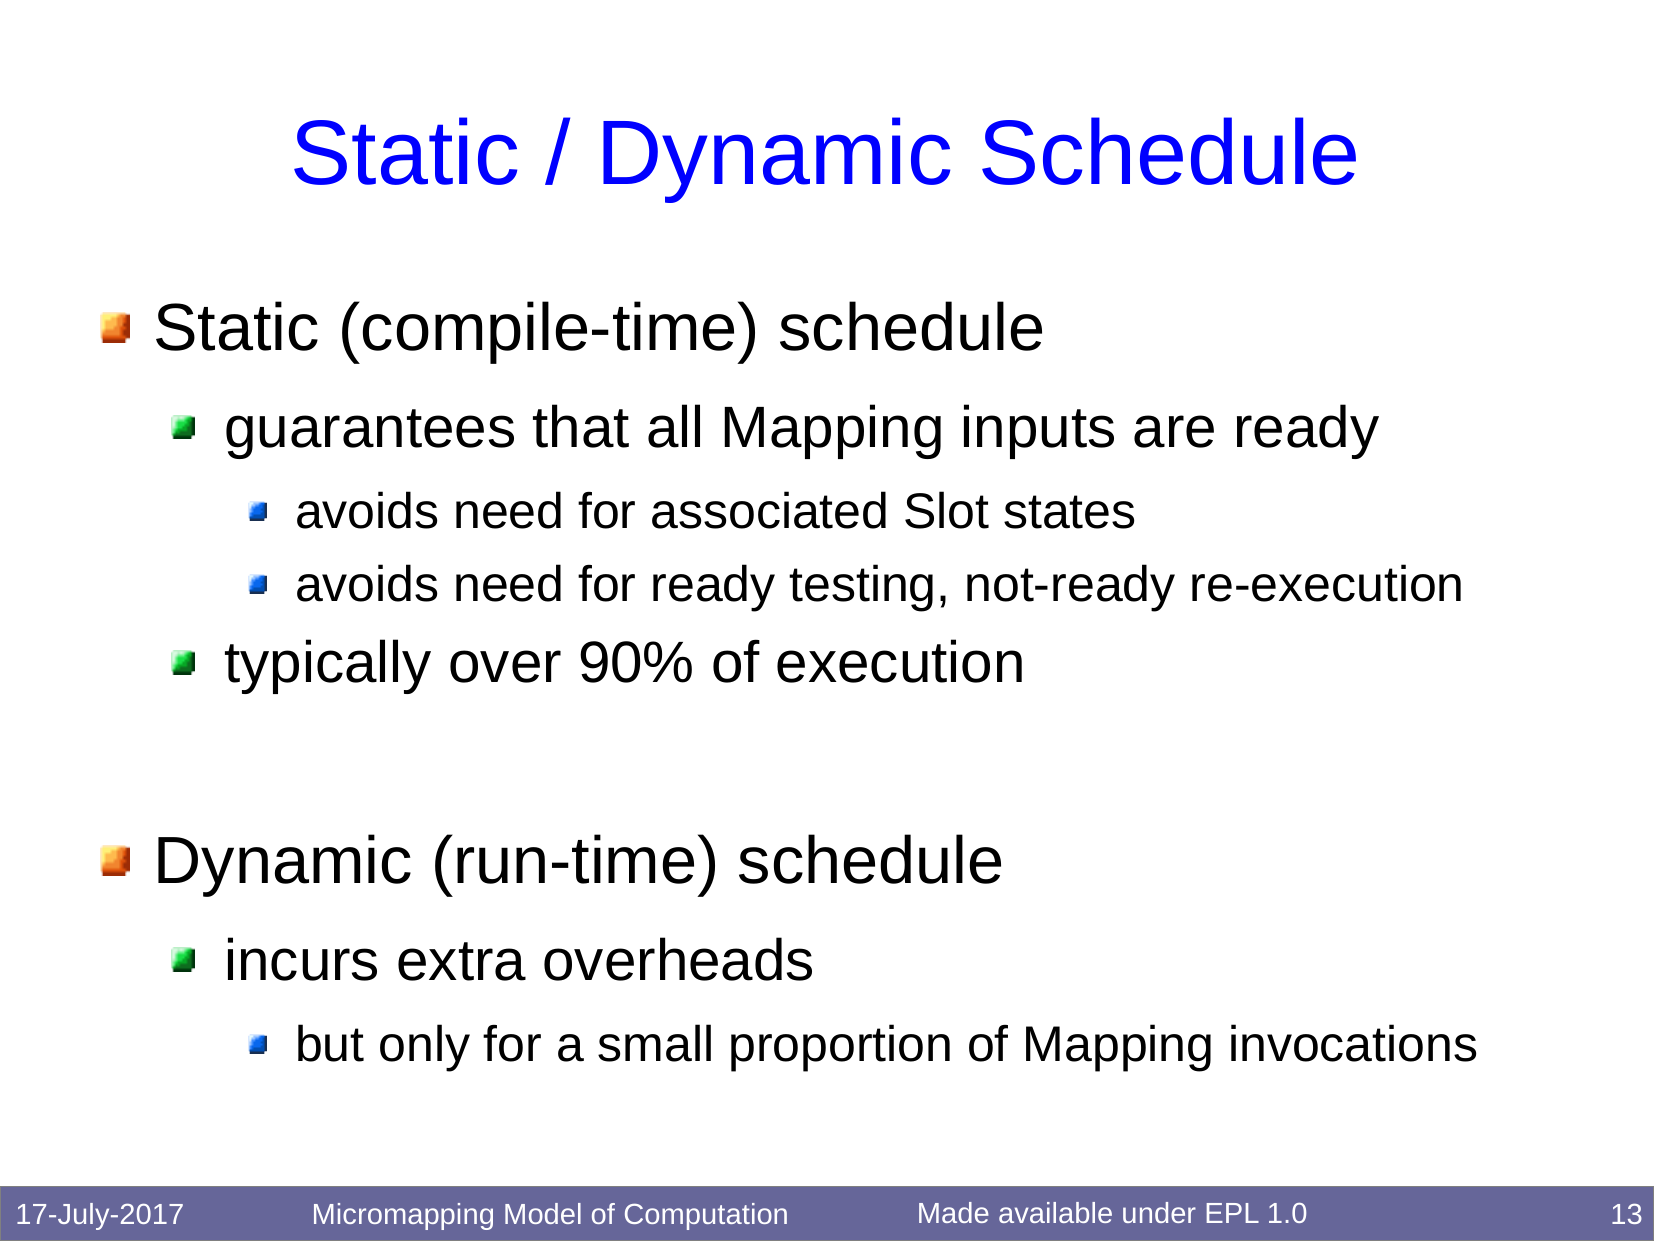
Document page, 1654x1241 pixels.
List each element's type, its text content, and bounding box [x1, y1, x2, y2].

list Static (compile-time) schedule guarantees that all Mapping inputs are ready avoids need for associated Slot states avoids need for ready testing, not-ready re-execution typically over 90% of execution Dynamic (run-time) schedule incurs extra overheads but only for a small proportion of Mapping invocations [82, 290, 1571, 1154]
title Static / Dynamic Schedule [82, 49, 1571, 257]
